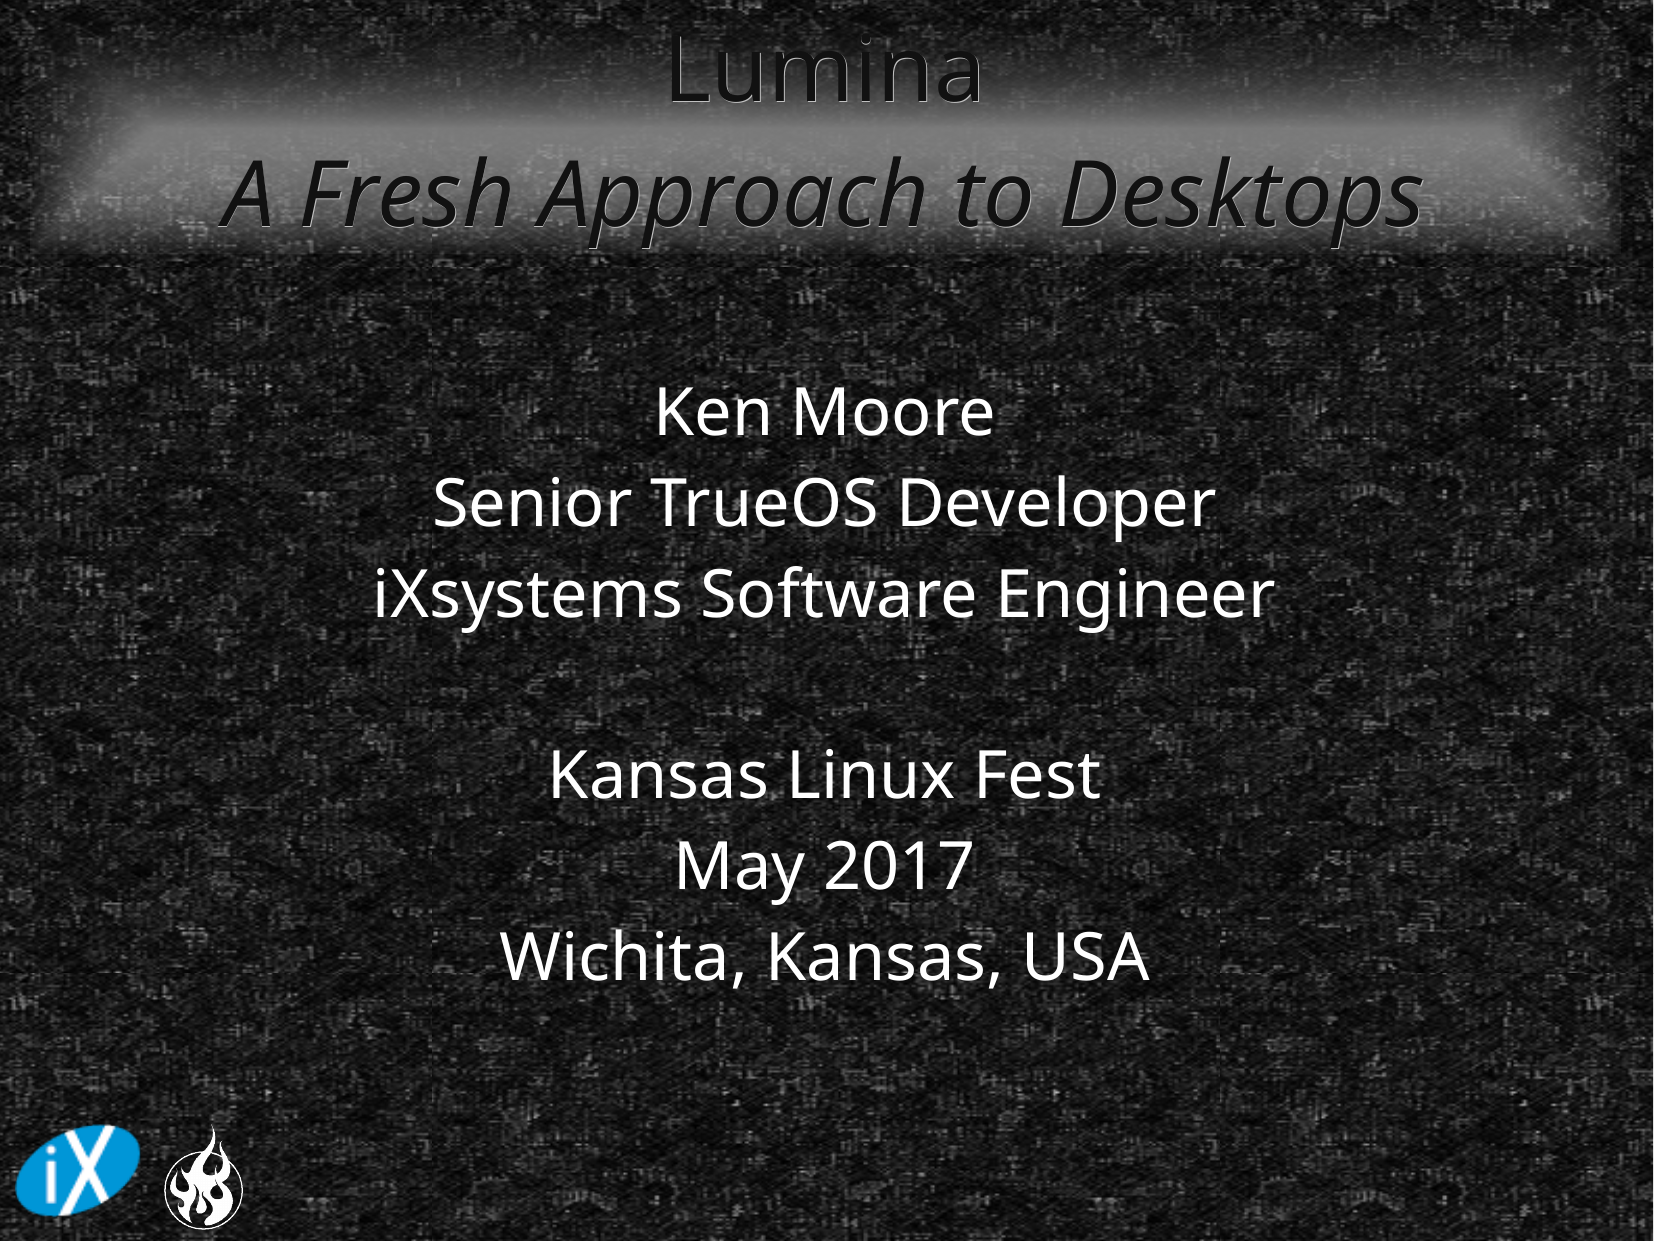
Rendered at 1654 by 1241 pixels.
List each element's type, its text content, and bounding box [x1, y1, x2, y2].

picture [0, 0, 1654, 1241]
title Lumina A Fresh Approach to Desktops [30, 3, 1621, 254]
subtitle Ken Moore Senior TrueOS Developer iXsystems Software Engineer Kansas Linux Fest May 2017 Wichita, Kansas, USA [30, 255, 1621, 1109]
